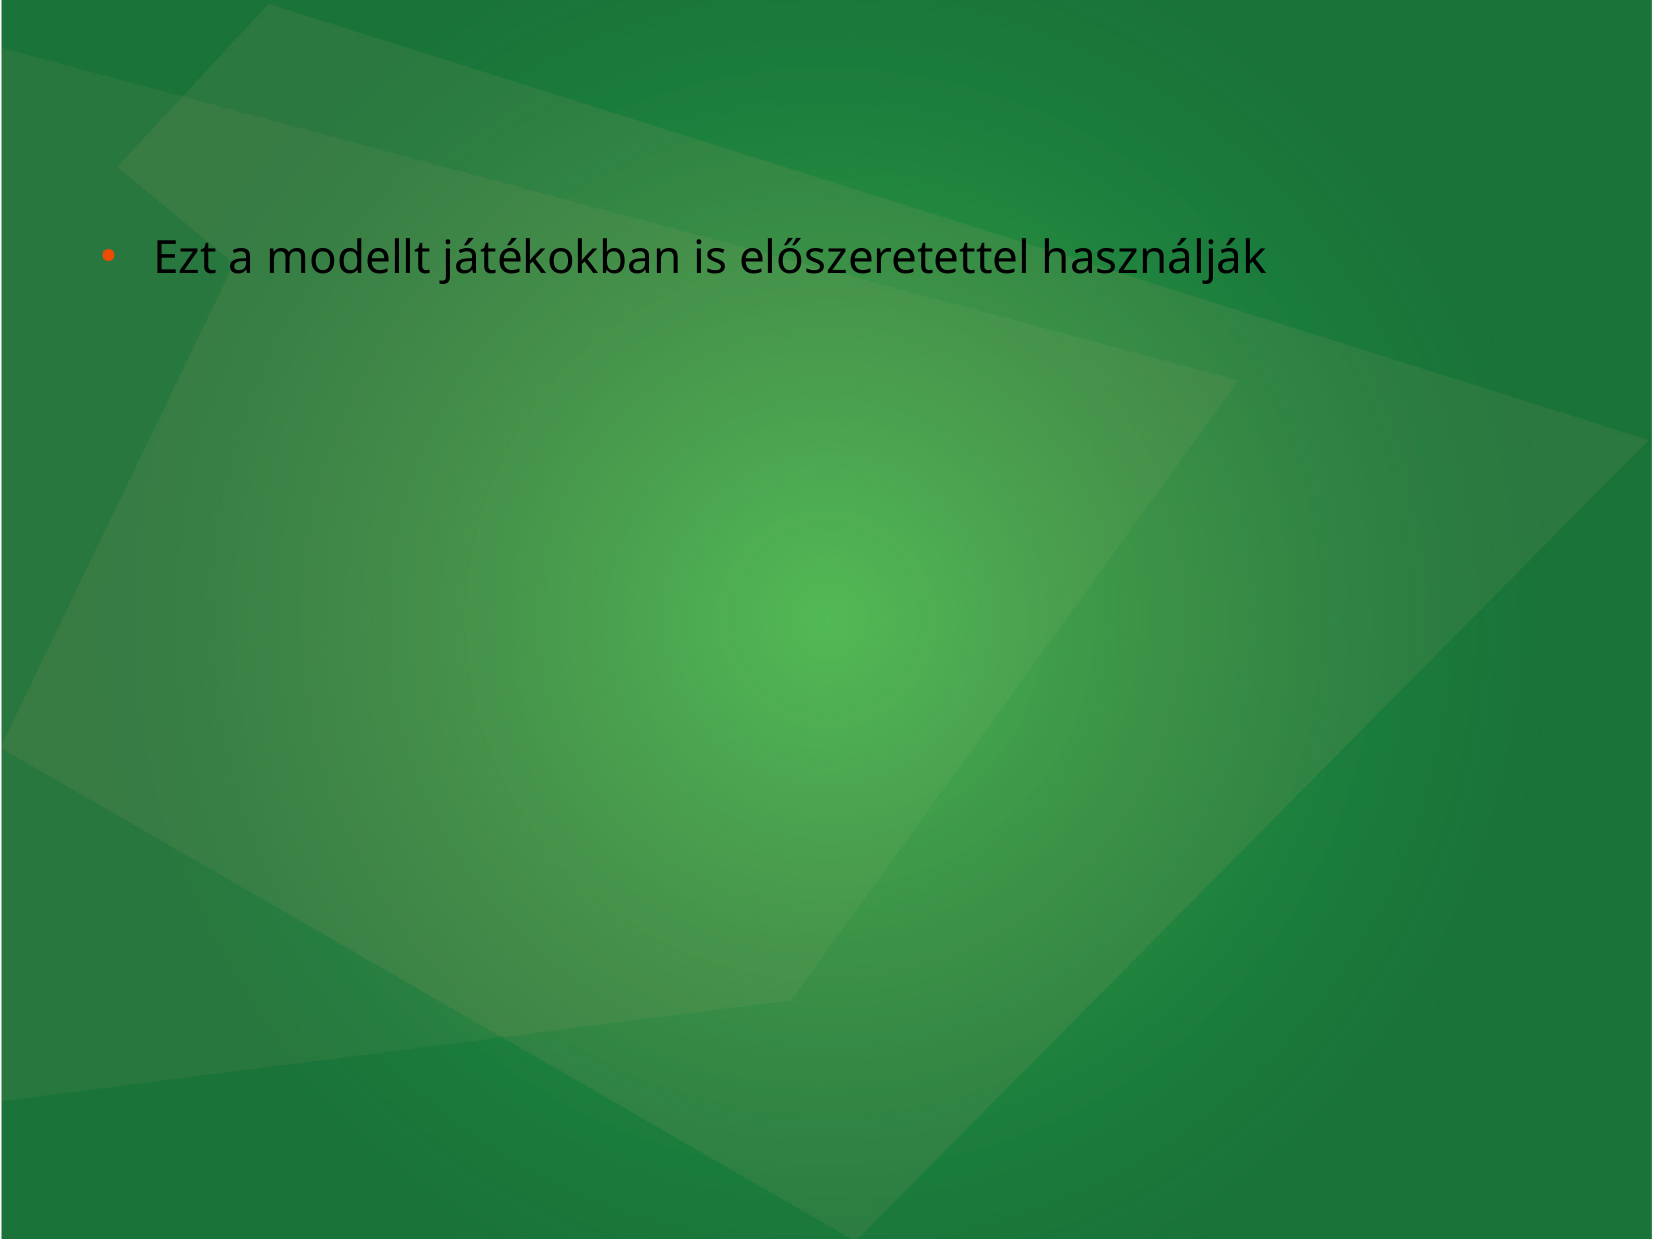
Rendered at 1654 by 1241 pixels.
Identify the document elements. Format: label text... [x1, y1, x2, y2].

picture [0, 0, 1652, 1241]
list Ezt a modellt játékokban is előszeretettel használják [82, 225, 1571, 1093]
